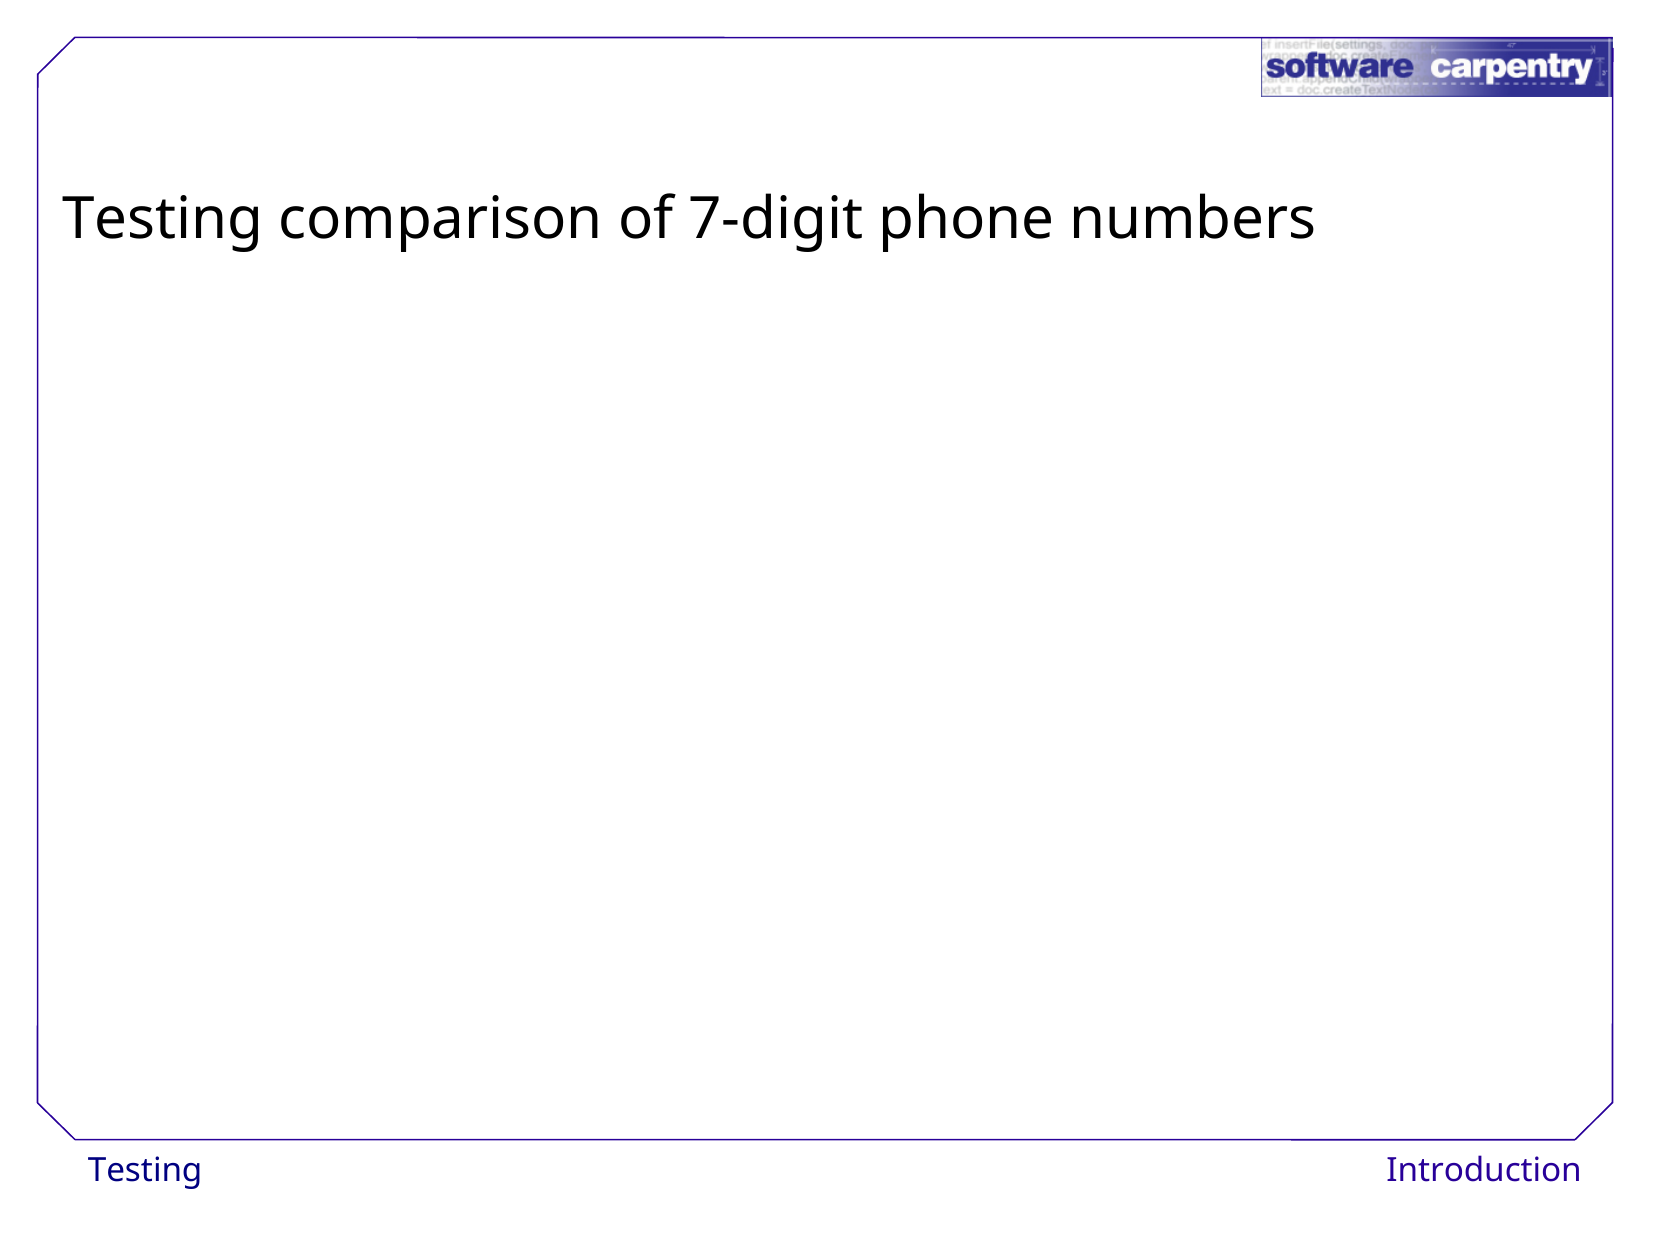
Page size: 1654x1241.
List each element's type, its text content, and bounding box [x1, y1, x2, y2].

text_box Testing comparison of 7-digit phone numbers [47, 138, 1482, 259]
picture [1261, 39, 1613, 97]
